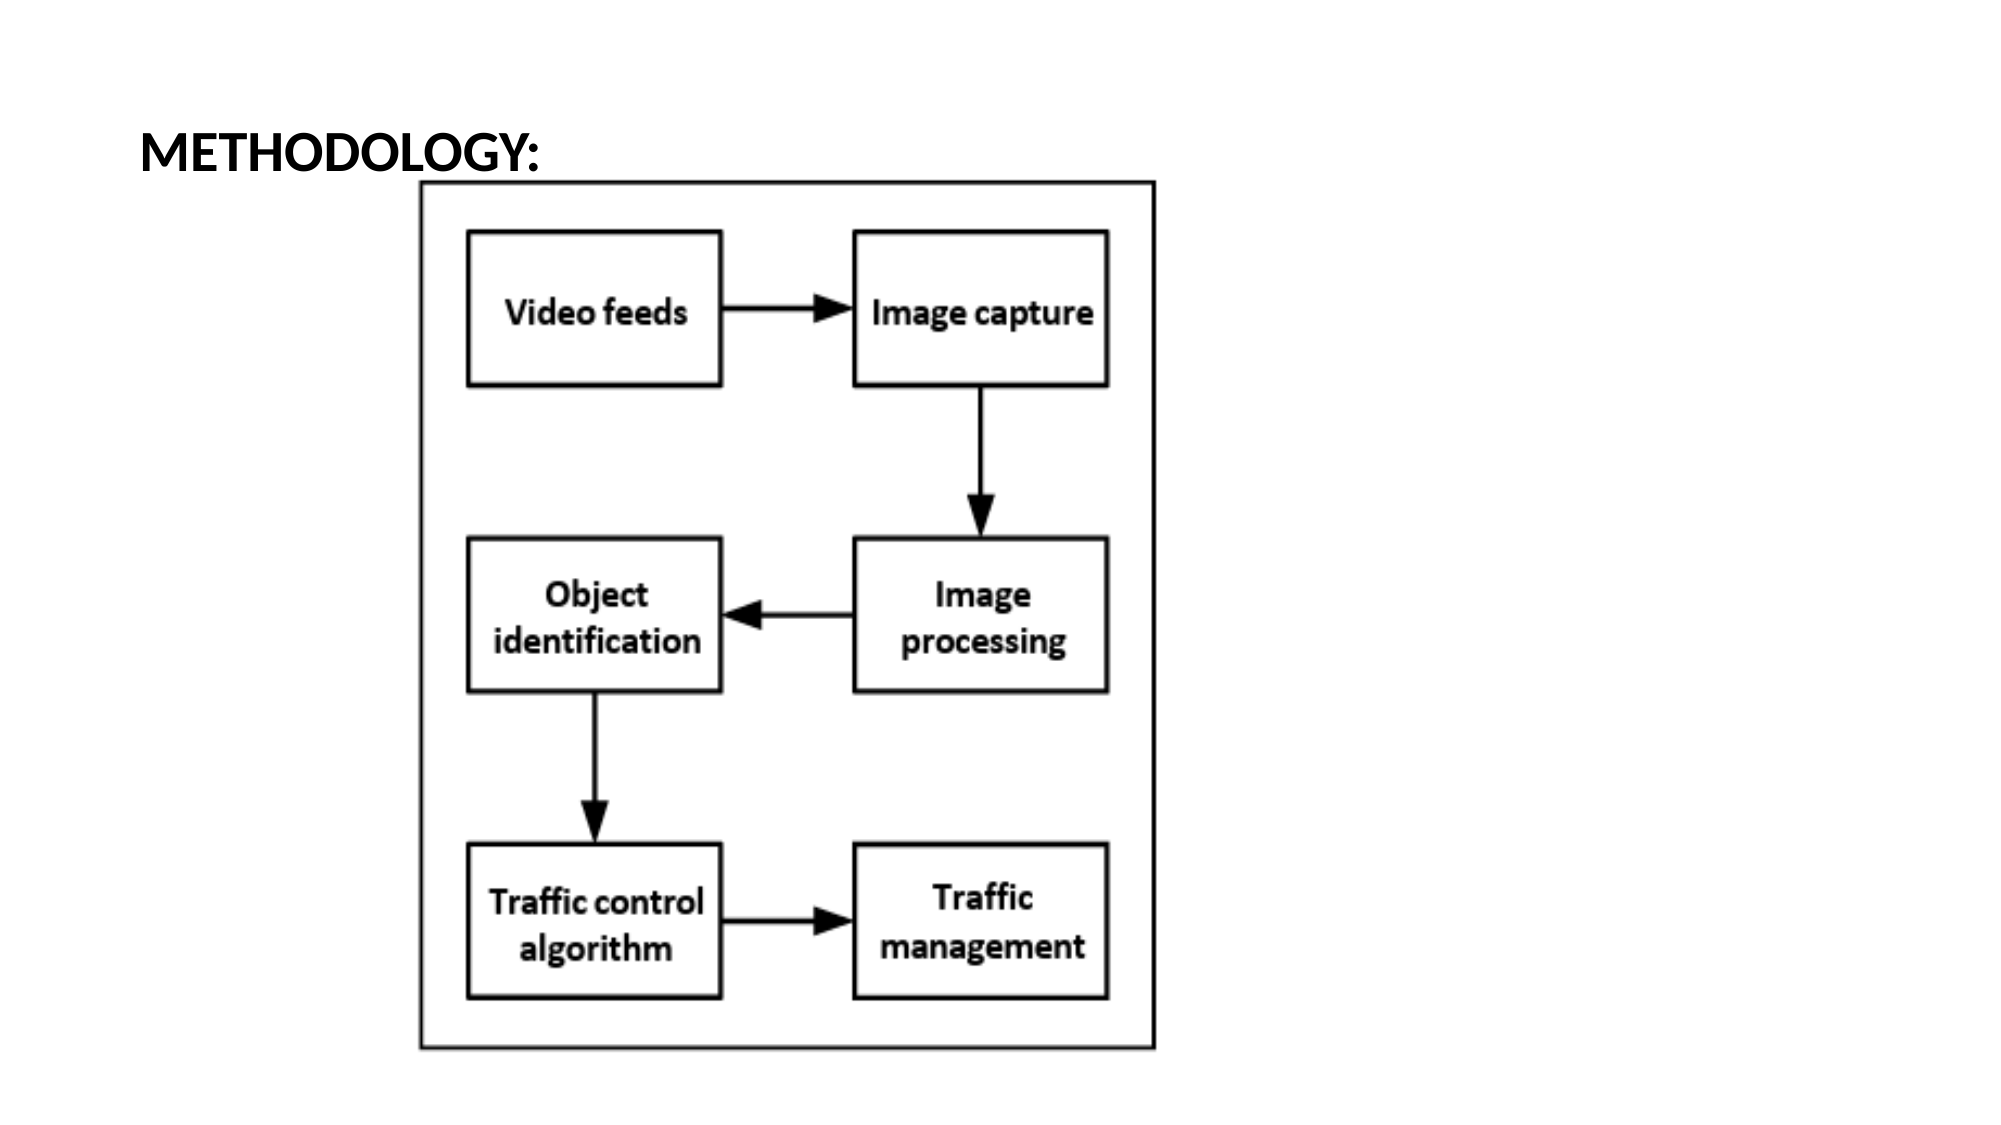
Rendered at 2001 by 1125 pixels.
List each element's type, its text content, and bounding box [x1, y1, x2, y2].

text_box METHODOLOGY: [124, 105, 1046, 192]
picture [408, 174, 1174, 1064]
